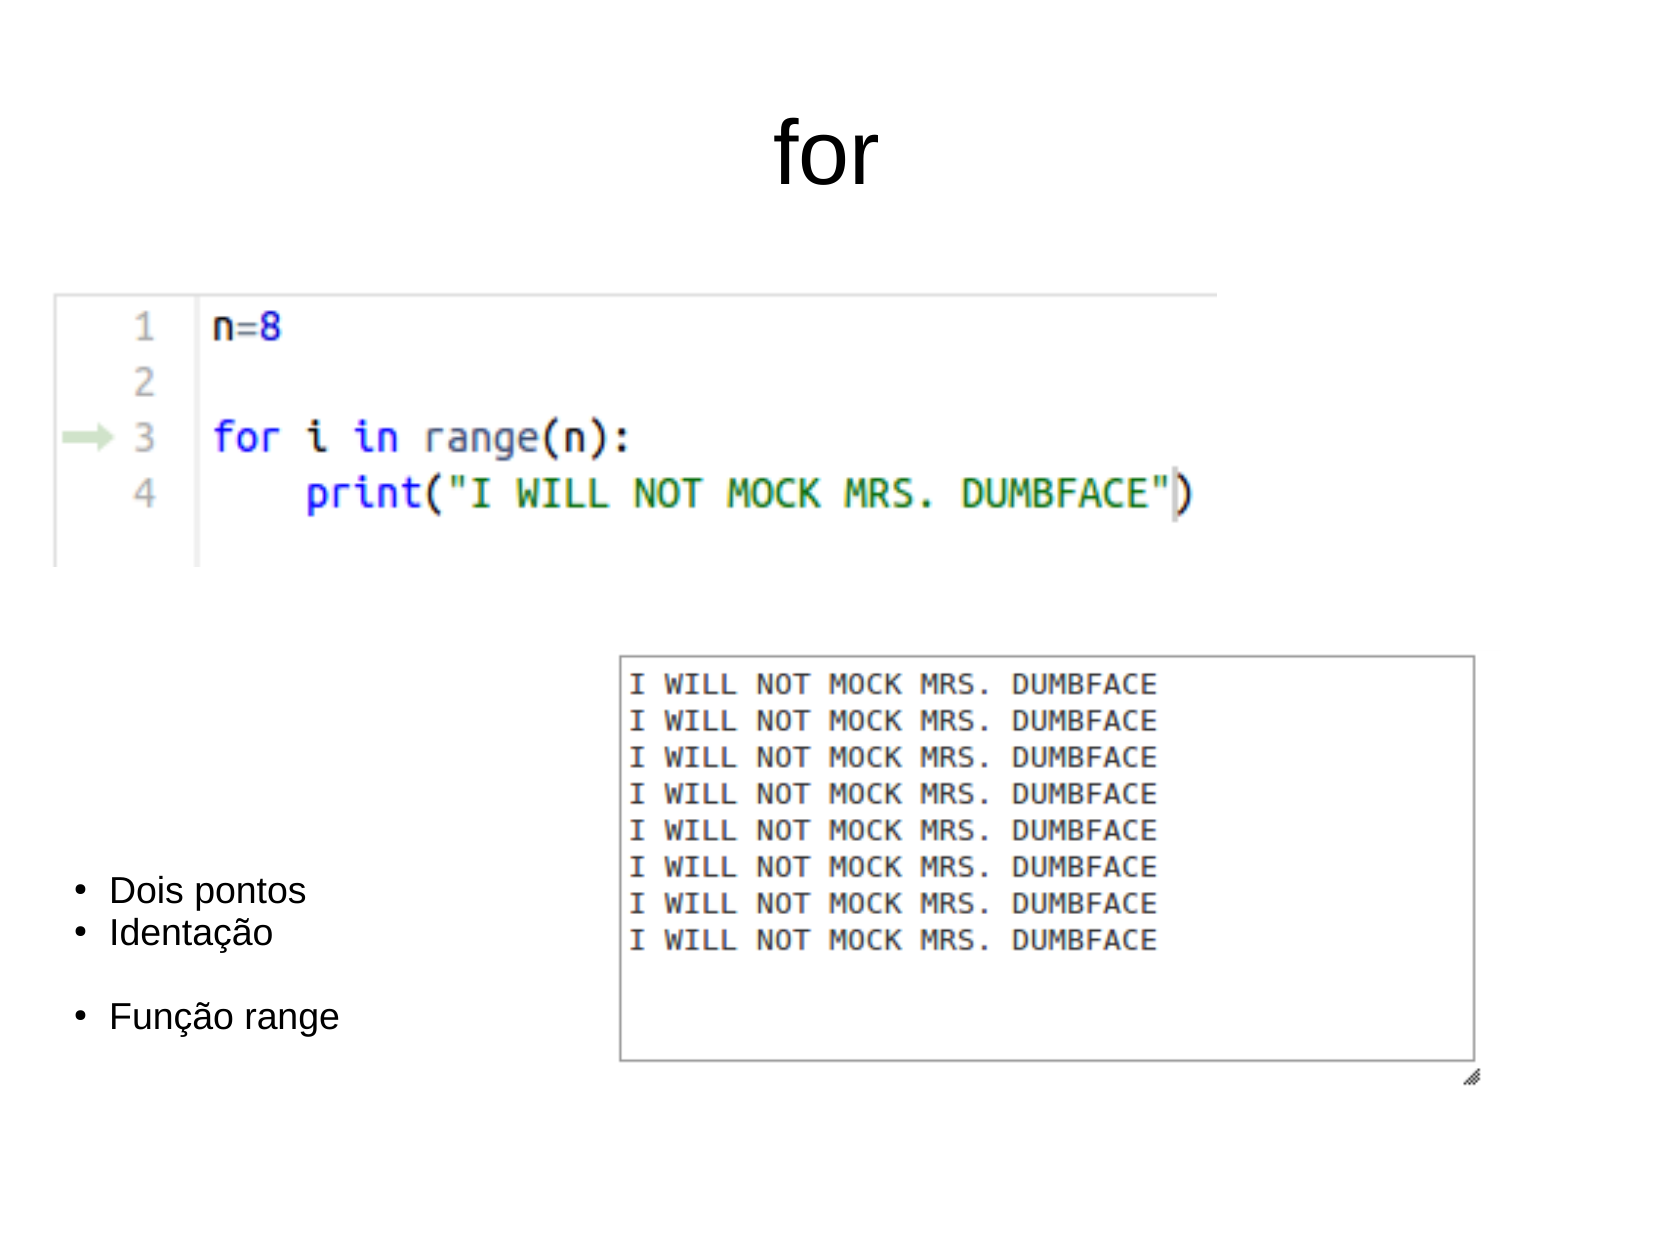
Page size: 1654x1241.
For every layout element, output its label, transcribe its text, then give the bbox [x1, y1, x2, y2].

text_box Dois pontos Identação Função range [59, 862, 1560, 1241]
title for [82, 49, 1571, 257]
picture [37, 271, 1217, 567]
picture [613, 649, 1501, 1099]
